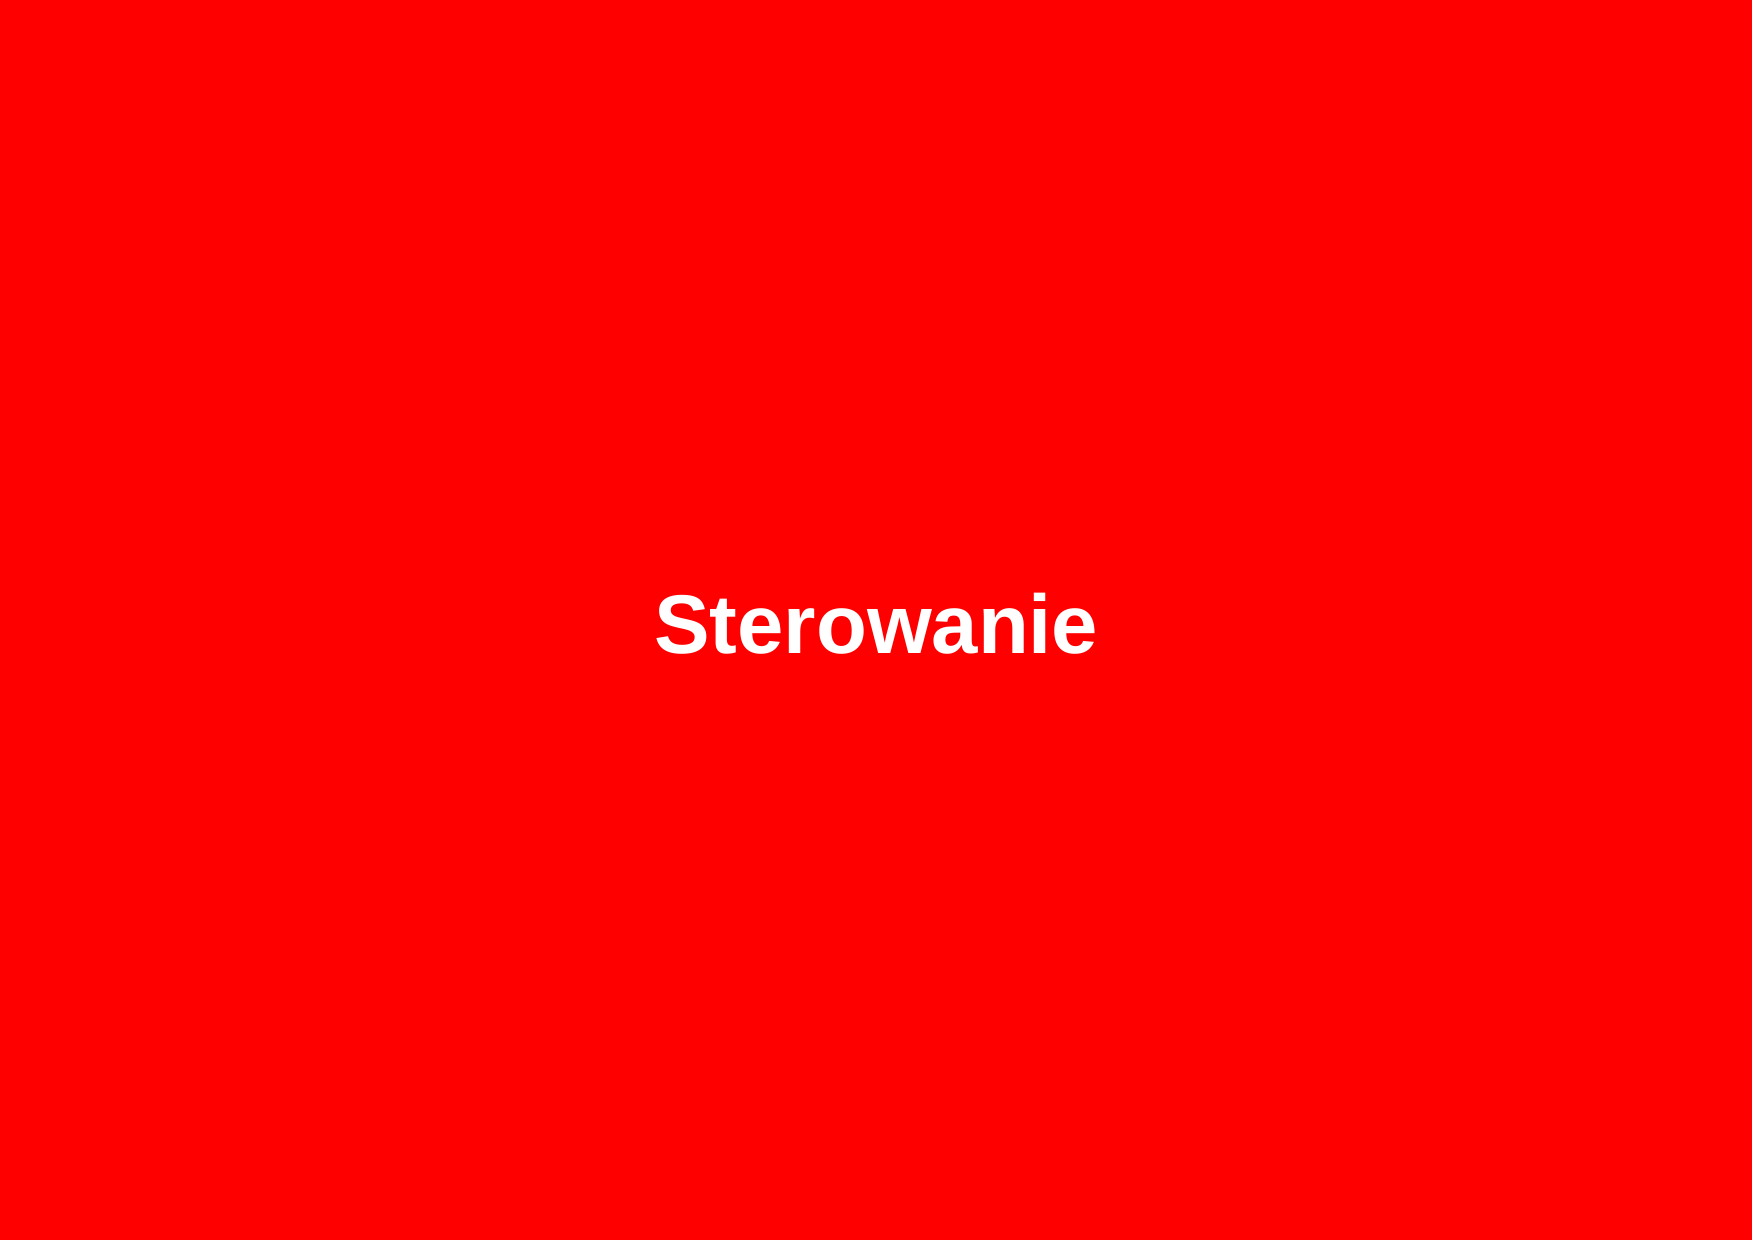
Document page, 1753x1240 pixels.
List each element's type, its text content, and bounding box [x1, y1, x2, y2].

title Sterowanie [131, 516, 1622, 724]
